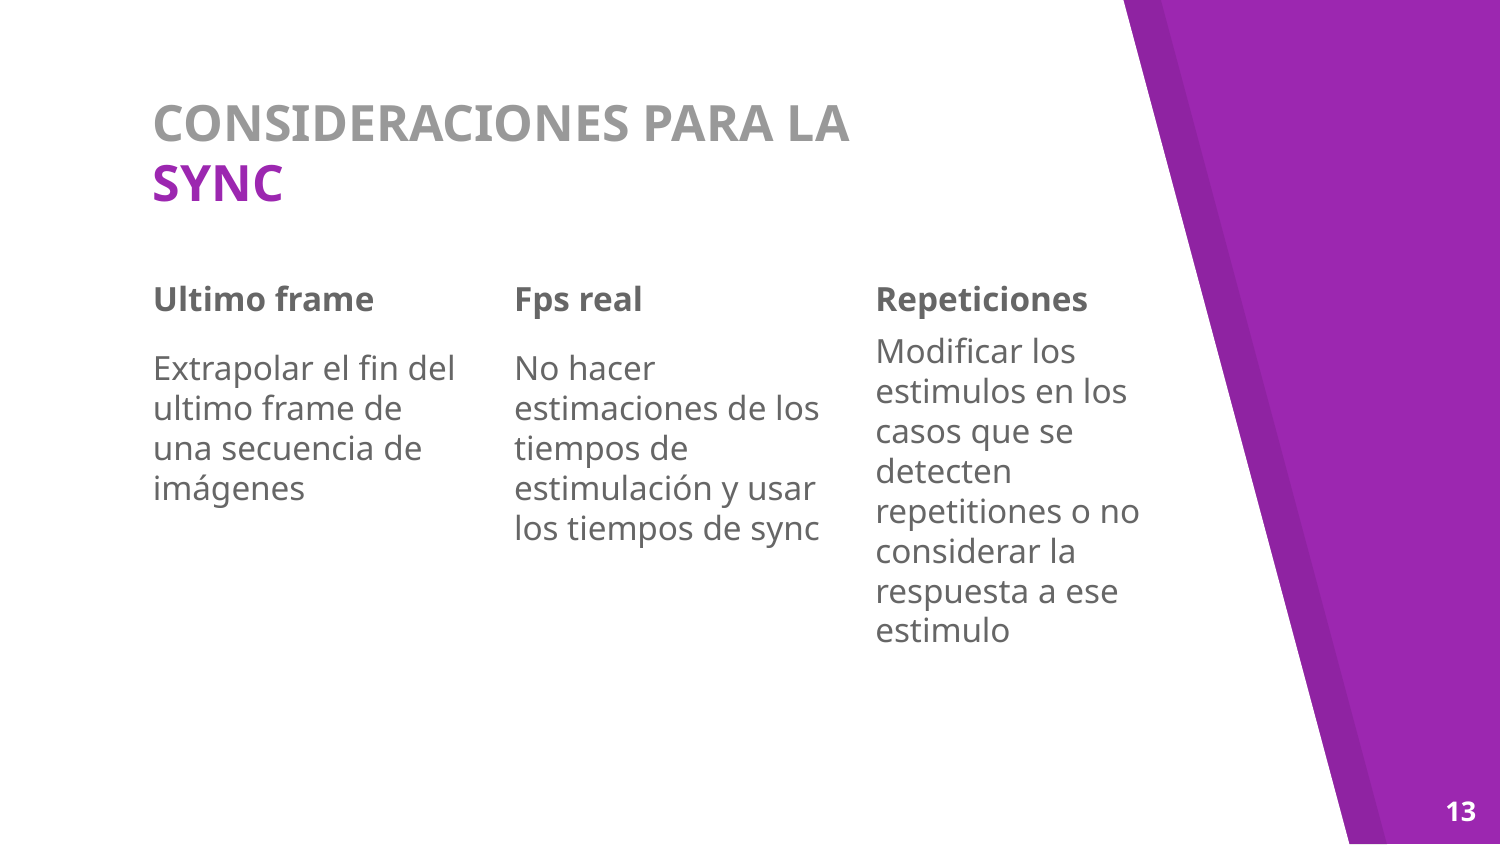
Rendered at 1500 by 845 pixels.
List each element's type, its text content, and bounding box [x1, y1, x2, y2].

list Repeticiones Modificar los estimulos en los casos que se detecten repetitiones o no considerar la respuesta a ese estimulo [860, 262, 1205, 659]
slide_number <number> [1401, 779, 1492, 845]
title CONSIDERACIONES PARA LA SYNC [137, 159, 926, 227]
list Fps real No hacer estimaciones de los tiempos de estimulación y usar los tiempos de sync [499, 262, 843, 659]
list Ultimo frame Extrapolar el fin del ultimo frame de una secuencia de imágenes [137, 262, 482, 659]
